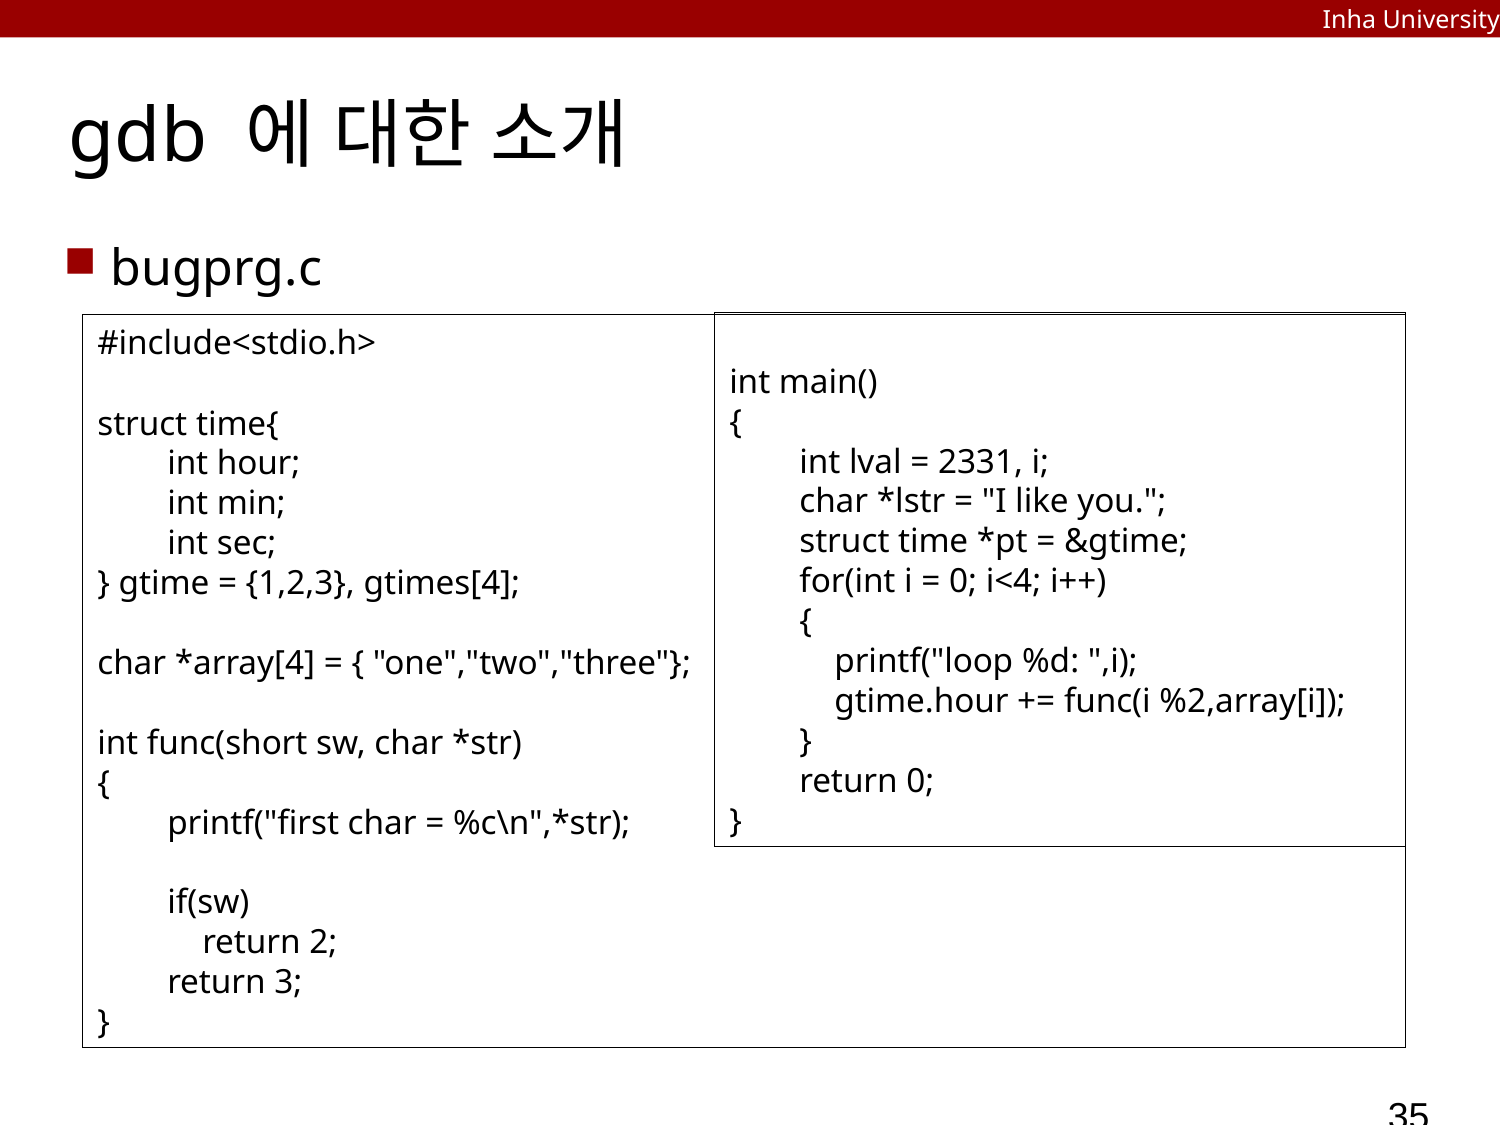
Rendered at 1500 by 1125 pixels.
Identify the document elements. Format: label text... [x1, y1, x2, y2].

list bugprg.c [62, 229, 1438, 1050]
title gdb 에 대한 소개 [62, 41, 1438, 221]
text_box int main() { int lval = 2331, i; char *lstr = "I like you."; struct time *pt = &gtime; for(int i = 0; i<4; i++) { printf("loop %d: ",i); gtime.hour += func(i %2,array[i]); } return 0; } [714, 312, 1406, 847]
text_box #include<stdio.h> struct time{ int hour; int min; int sec; } gtime = {1,2,3}, gtimes[4]; char *array[4] = { "one","two","three"}; int func(short sw, char *str) { printf("first char = %c\n",*str); if(sw) return 2; return 3; } [82, 314, 1406, 1048]
text_box [0, 0, 1500, 38]
text_box Inha University [1322, 3, 1500, 33]
